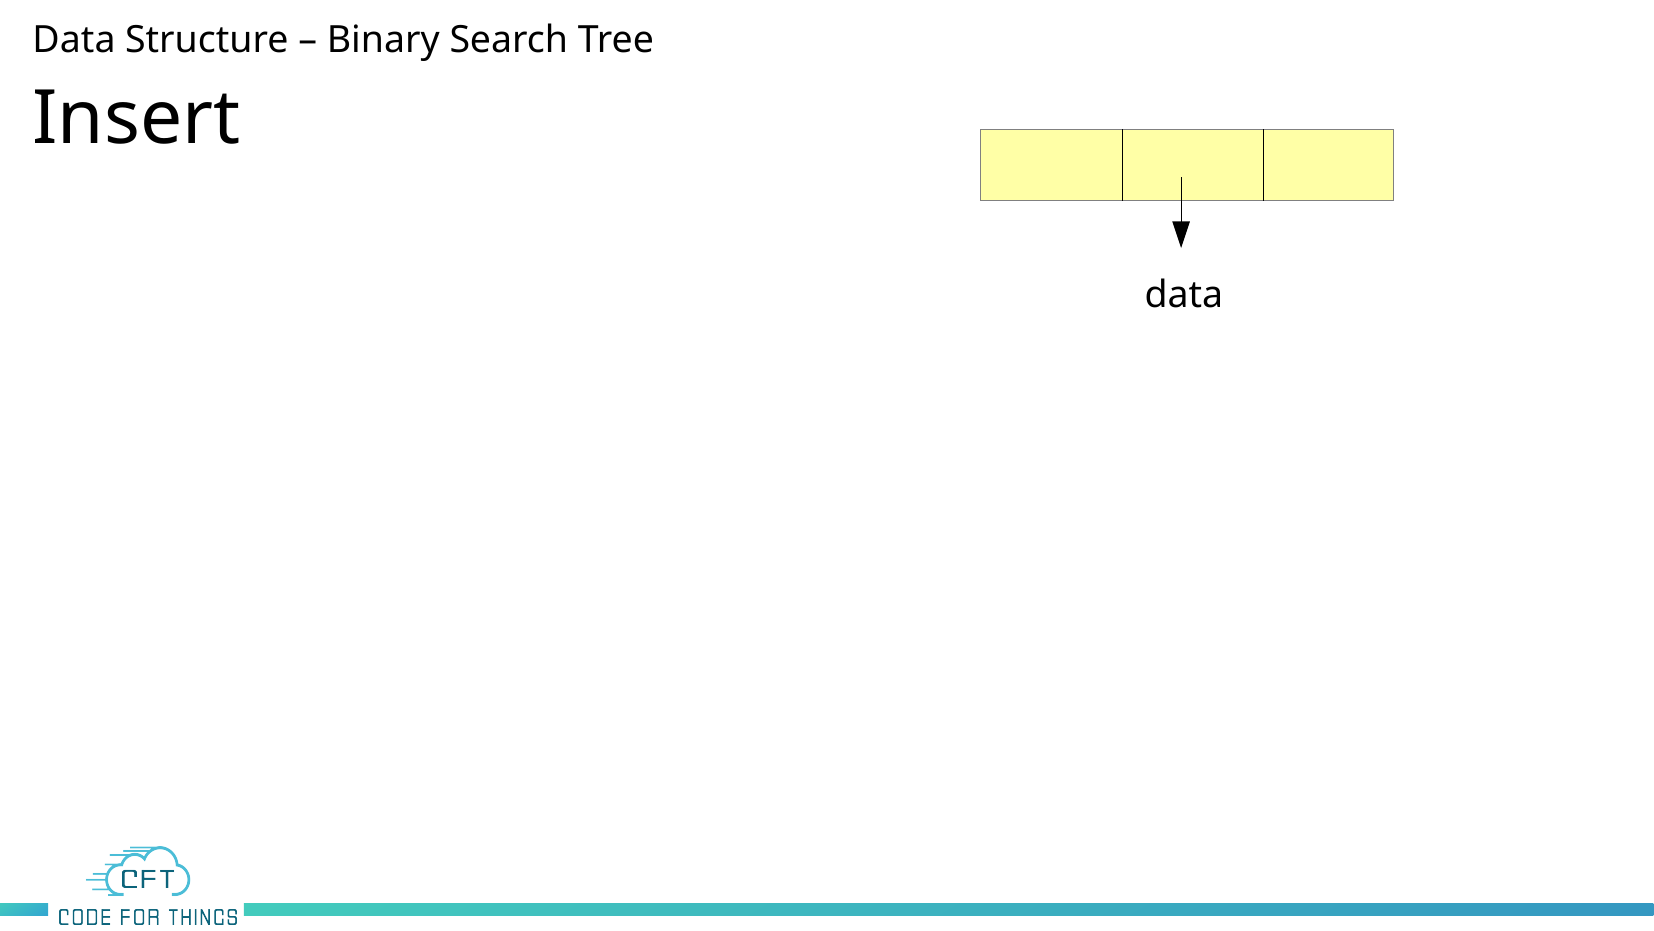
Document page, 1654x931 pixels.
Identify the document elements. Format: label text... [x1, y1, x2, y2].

picture [59, 846, 237, 925]
text_box [1123, 129, 1263, 201]
text_box [1264, 129, 1394, 201]
text_box [980, 129, 1122, 201]
text_box data [1110, 260, 1276, 319]
title Data Structure – Binary Search Tree Insert [32, 12, 1184, 166]
